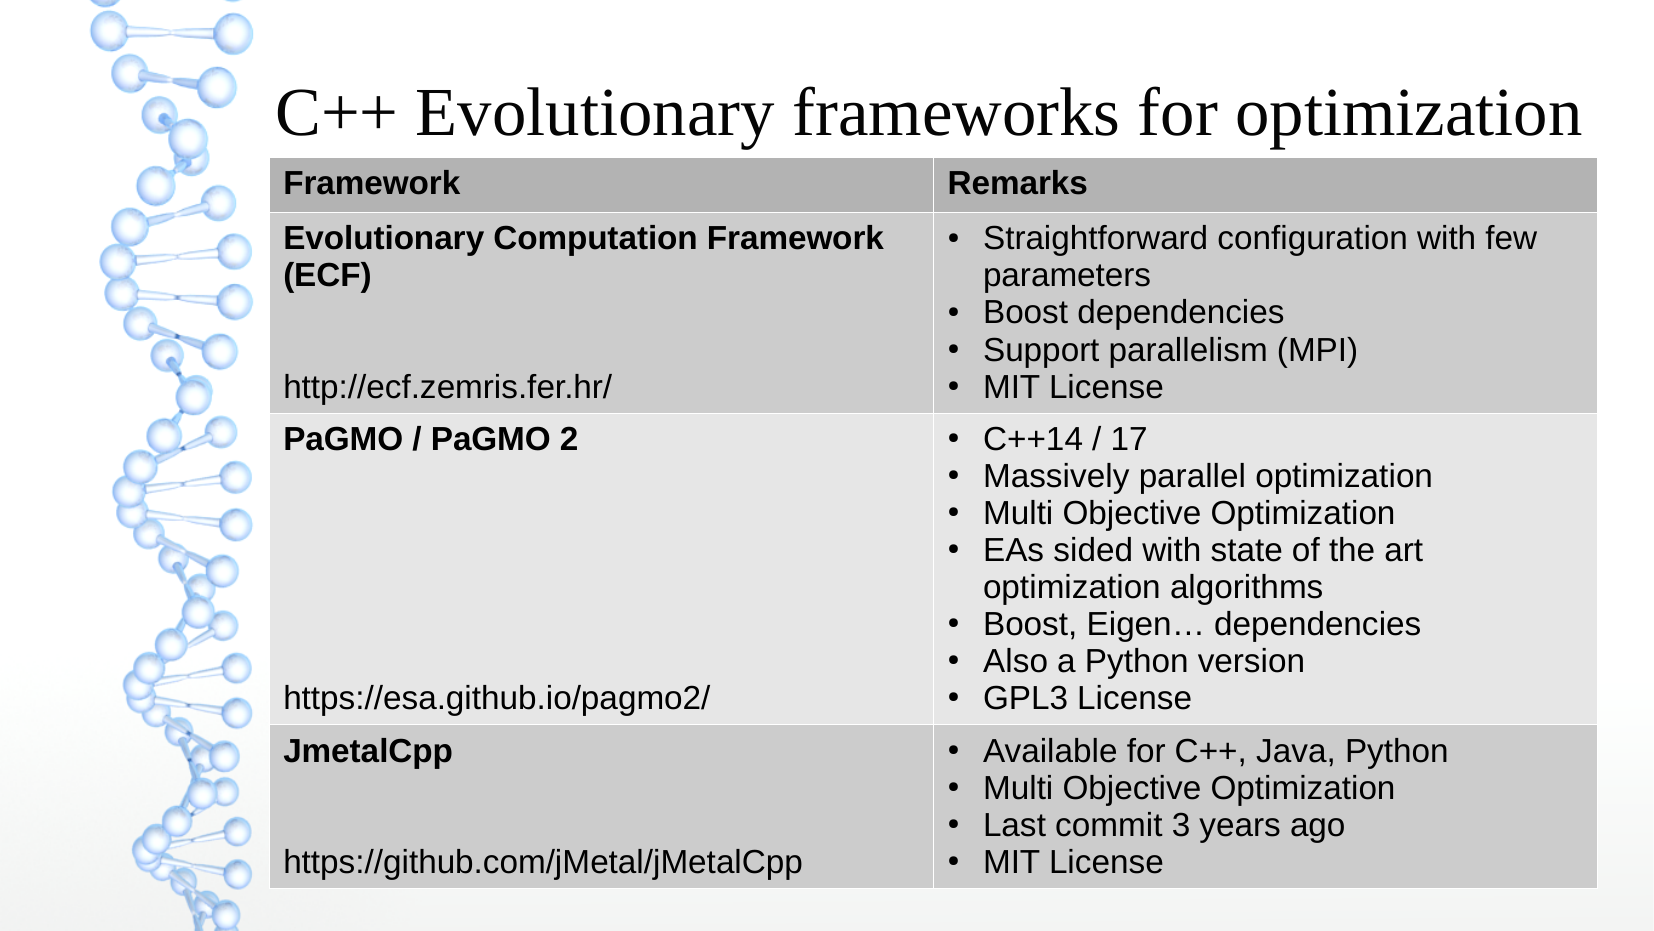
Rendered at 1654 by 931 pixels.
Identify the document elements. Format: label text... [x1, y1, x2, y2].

title C++ Evolutionary frameworks for optimization [265, 35, 1595, 189]
table_header Framework [270, 158, 933, 212]
table_cell PaGMO / PaGMO 2 https://esa.github.io/pagmo2/ [270, 414, 933, 724]
picture [0, 0, 1654, 931]
table_cell C++14 / 17 Massively parallel optimization Multi Objective Optimization EAs sided with state of the art optimization algorithms Boost, Eigen… dependencies Also a Python version GPL3 License [934, 414, 1597, 724]
table_cell JmetalCpp https://github.com/jMetal/jMetalCpp [270, 725, 933, 888]
table_cell Straightforward configuration with few parameters Boost dependencies Support parallelism (MPI) MIT License [934, 213, 1597, 413]
table_header Remarks [934, 158, 1597, 212]
table_cell Available for C++, Java, Python Multi Objective Optimization Last commit 3 years ago MIT License [934, 725, 1597, 888]
table_cell Evolutionary Computation Framework (ECF) http://ecf.zemris.fer.hr/ [270, 213, 933, 413]
